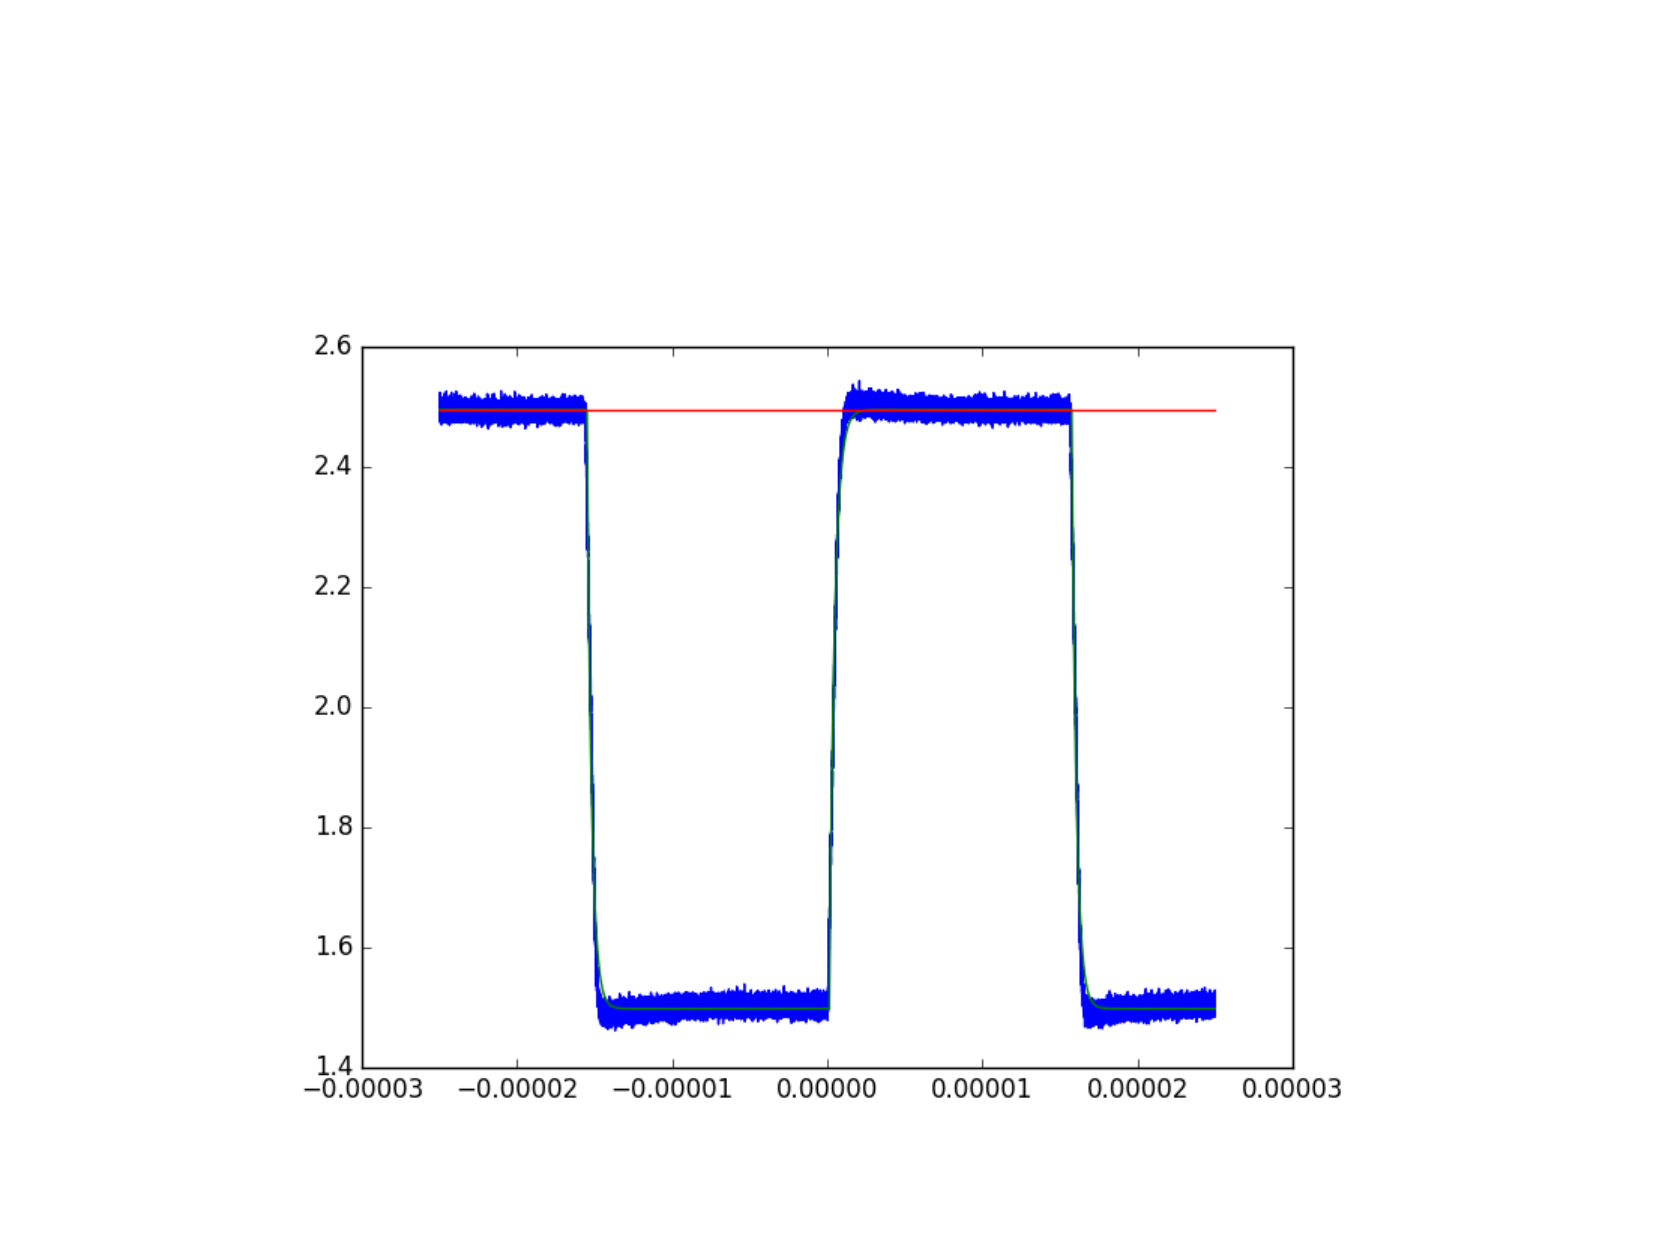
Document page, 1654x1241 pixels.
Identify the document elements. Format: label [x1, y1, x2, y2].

picture [212, 257, 1413, 1158]
